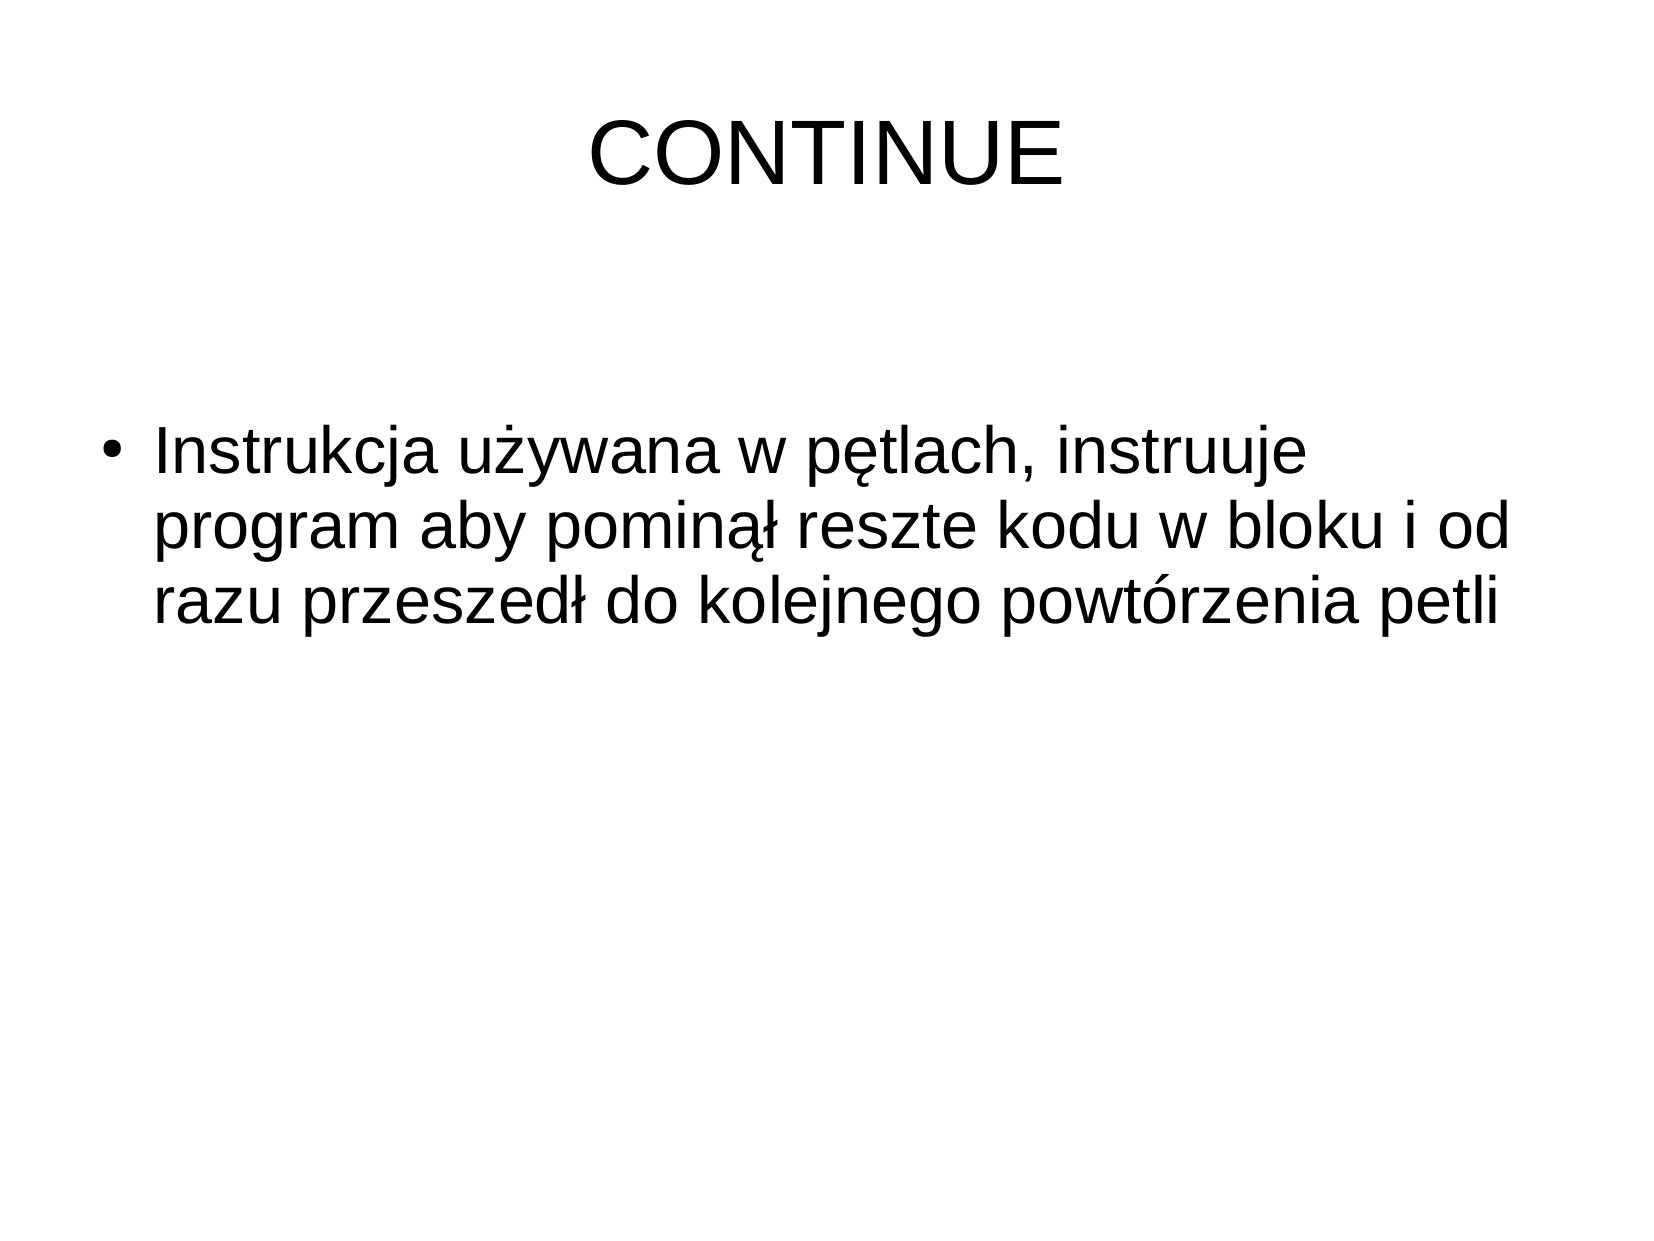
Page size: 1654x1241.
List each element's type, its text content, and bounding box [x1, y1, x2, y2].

title CONTINUE [82, 49, 1571, 257]
list Instrukcja używana w pętlach, instruuje program aby pominął reszte kodu w bloku i od razu przeszedł do kolejnego powtórzenia petli [82, 413, 1571, 1109]
